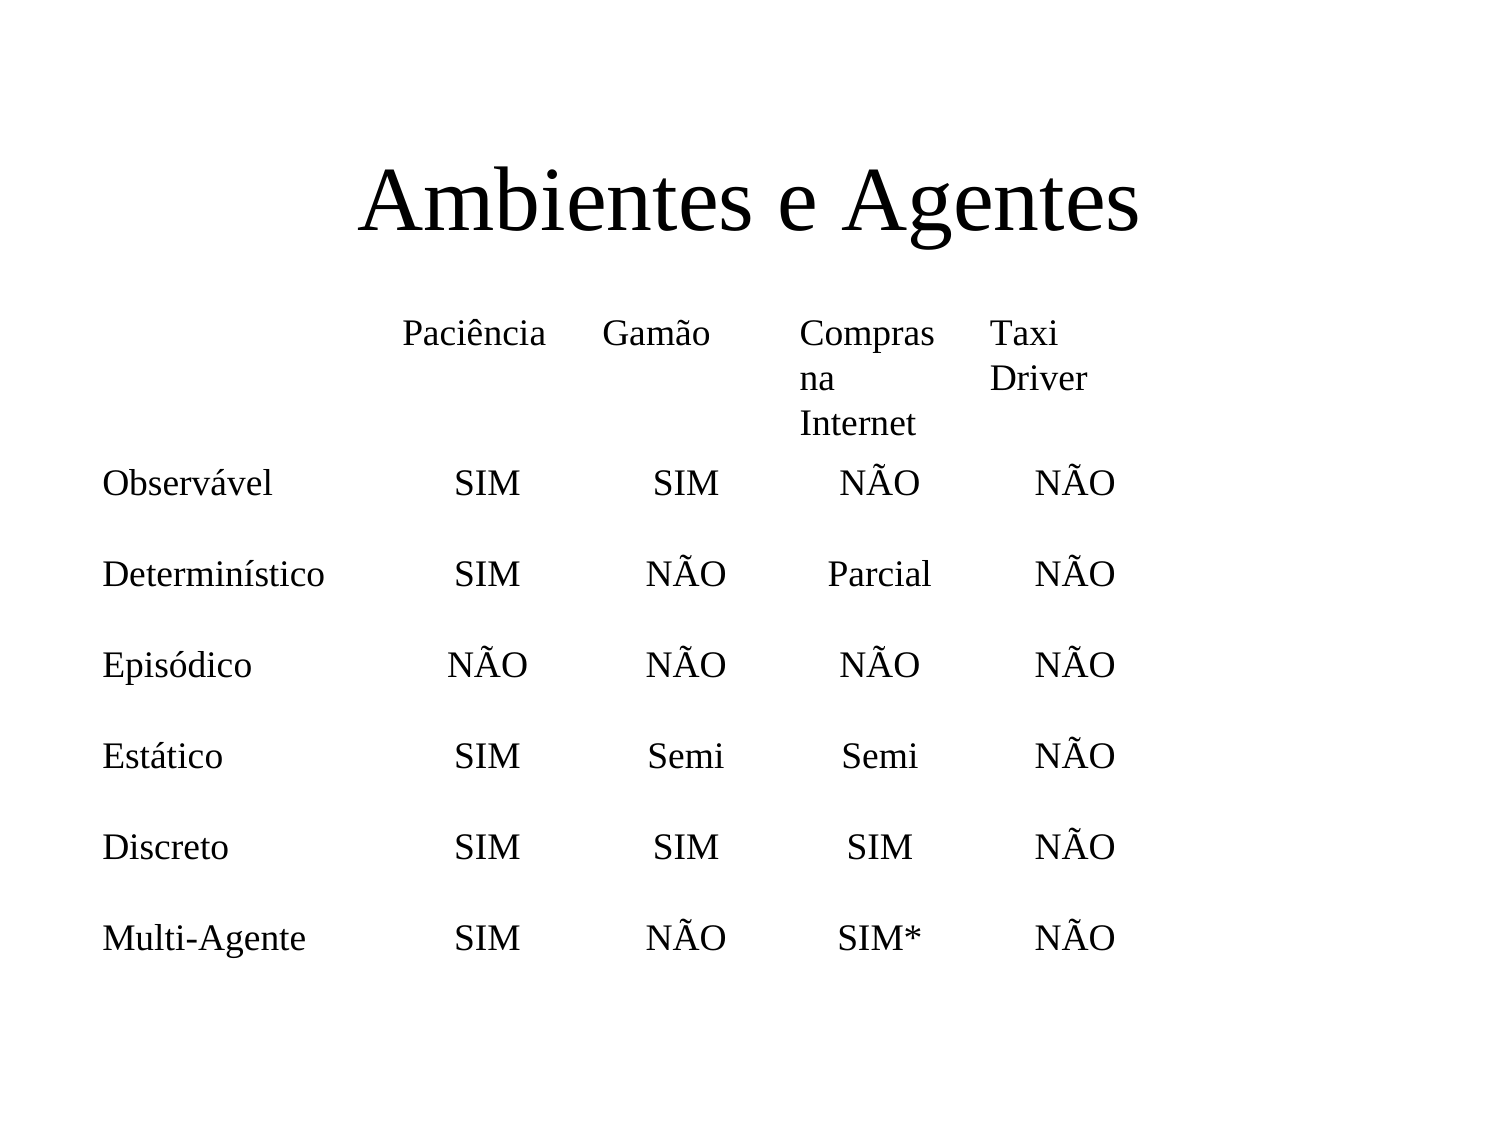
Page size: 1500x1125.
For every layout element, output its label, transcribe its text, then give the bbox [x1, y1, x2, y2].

table_cell NÃO [975, 723, 1175, 814]
table_cell NÃO [785, 450, 975, 541]
table_cell NÃO [975, 905, 1175, 996]
table_header Compras na Internet [785, 300, 975, 450]
table_cell Determinístico [88, 541, 388, 632]
table_cell NÃO [587, 632, 785, 723]
table_cell NÃO [975, 541, 1175, 632]
table_cell SIM [587, 450, 785, 541]
table_cell Observável [88, 450, 388, 541]
table_cell SIM [587, 814, 785, 905]
table_cell NÃO [587, 905, 785, 996]
table_cell Estático [88, 723, 388, 814]
table_header Paciência [388, 300, 587, 450]
table_cell SIM [388, 723, 587, 814]
table_header Gamão [587, 300, 785, 450]
table_cell SIM [388, 450, 587, 541]
table_cell NÃO [388, 632, 587, 723]
table_cell Semi [785, 723, 975, 814]
table_cell Semi [587, 723, 785, 814]
table_cell NÃO [587, 541, 785, 632]
table_header [88, 300, 388, 450]
table_cell NÃO [785, 632, 975, 723]
table_cell SIM* [785, 905, 975, 996]
table_cell Multi-Agente [88, 905, 388, 996]
table_cell SIM [785, 814, 975, 905]
table_cell SIM [388, 905, 587, 996]
table_header Taxi Driver [975, 300, 1175, 450]
table_cell Parcial [785, 541, 975, 632]
table_cell SIM [388, 814, 587, 905]
table_cell NÃO [975, 814, 1175, 905]
title Ambientes e Agentes [112, 99, 1388, 288]
table_cell NÃO [975, 450, 1175, 541]
table_cell SIM [388, 541, 587, 632]
table_cell Discreto [88, 814, 388, 905]
table_cell NÃO [975, 632, 1175, 723]
table_cell Episódico [88, 632, 388, 723]
